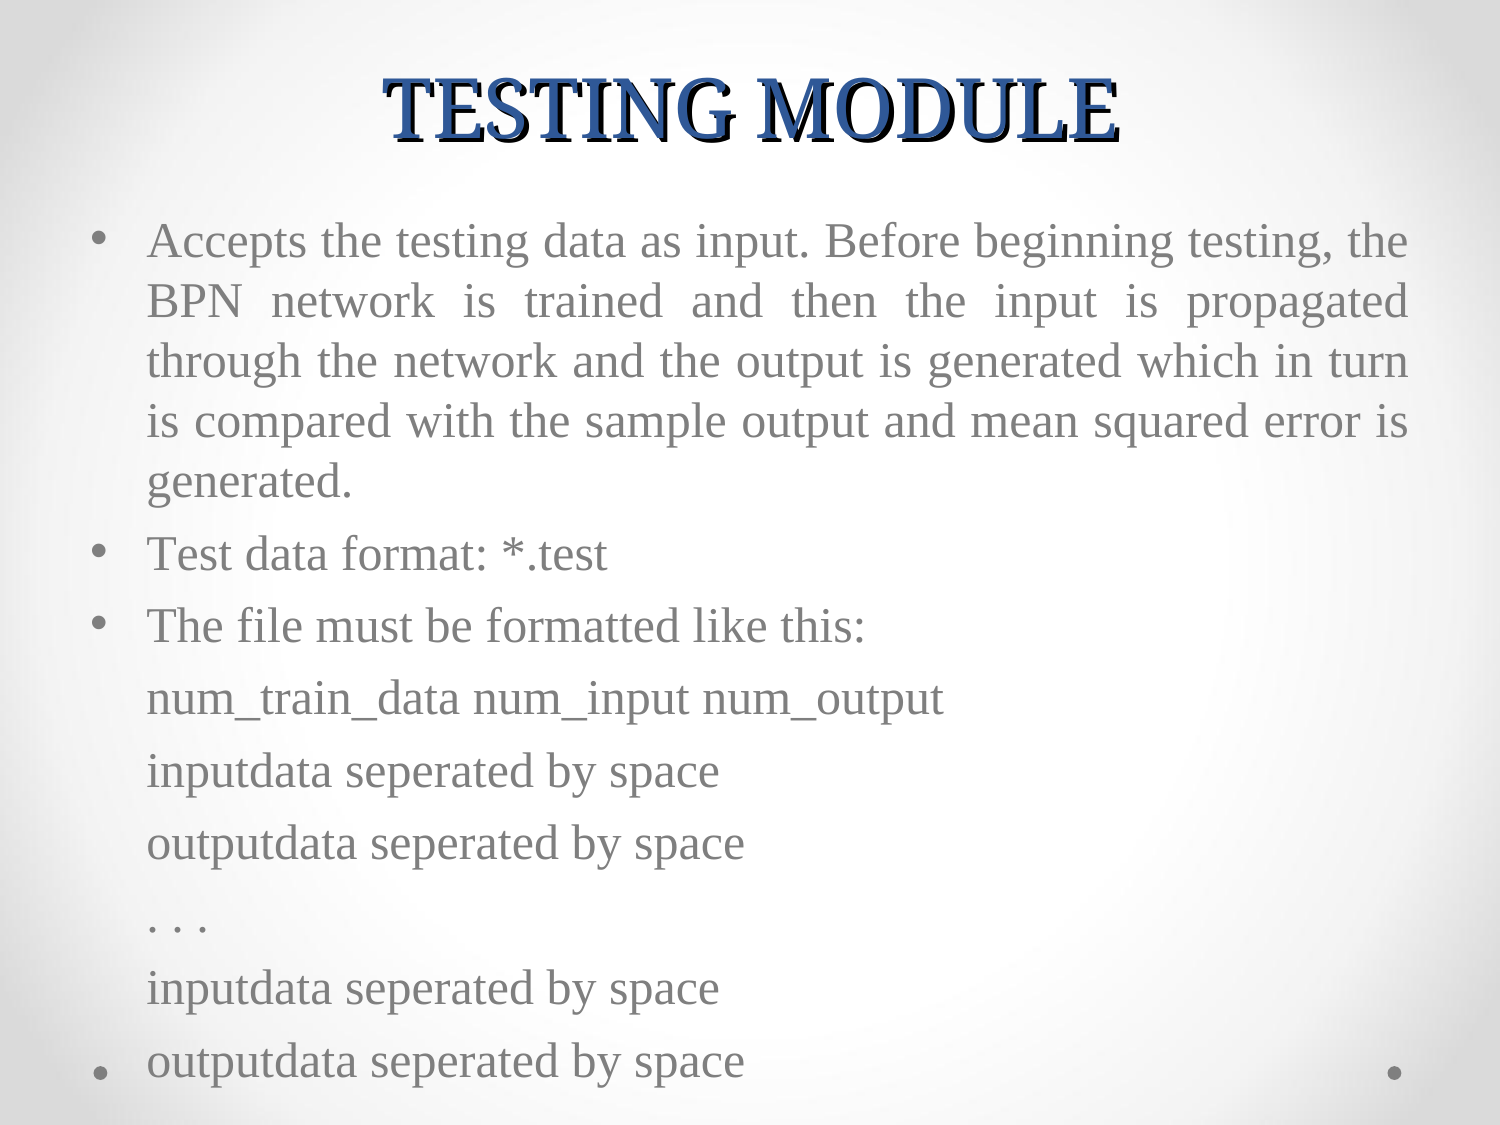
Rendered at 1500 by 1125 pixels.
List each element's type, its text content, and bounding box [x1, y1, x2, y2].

picture [0, 0, 1500, 1125]
title TESTING MODULE [75, 0, 1426, 163]
list Accepts the testing data as input. Before beginning testing, the BPN network is trained and then the input is propagated through the network and the output is generated which in turn is compared with the sample output and mean squared error is generated. Test data format: *.test The file must be formatted like this: num_train_data num_input num_output inputdata seperated by space outputdata seperated by space . . . inputdata seperated by space outputdata seperated by space [75, 200, 1426, 1095]
